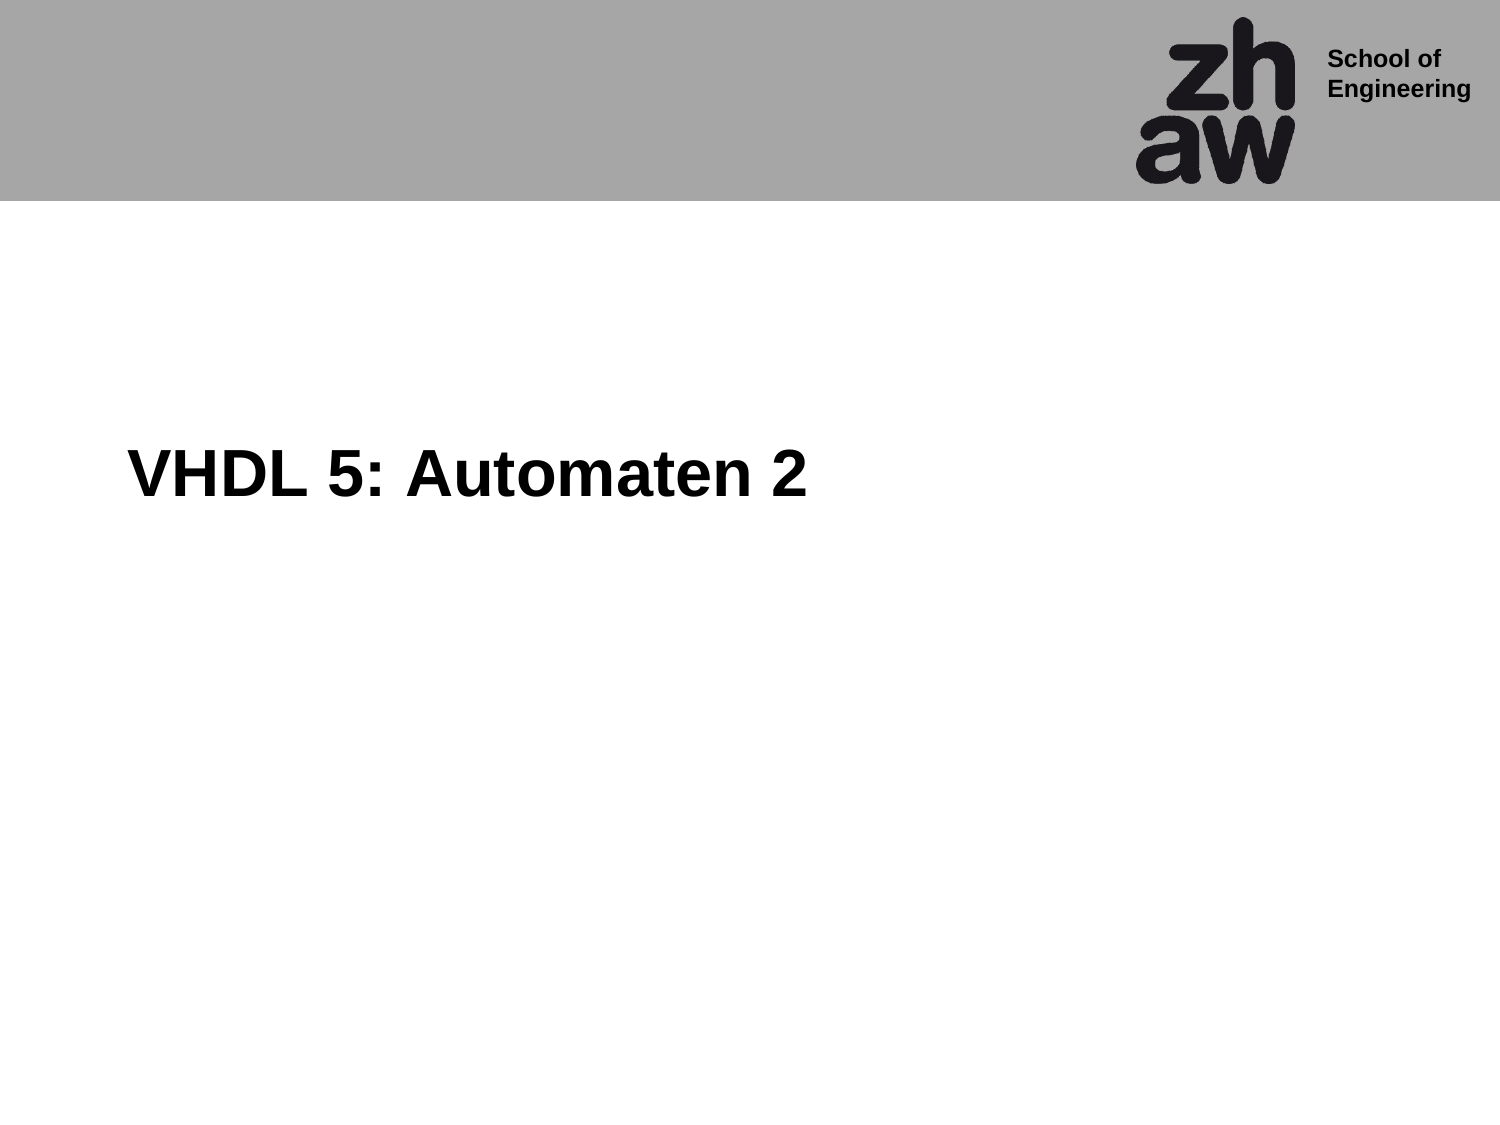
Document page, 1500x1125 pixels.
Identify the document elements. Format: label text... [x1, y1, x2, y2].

picture [1136, 17, 1295, 184]
title VHDL 5: Automaten 2 [112, 349, 1388, 591]
